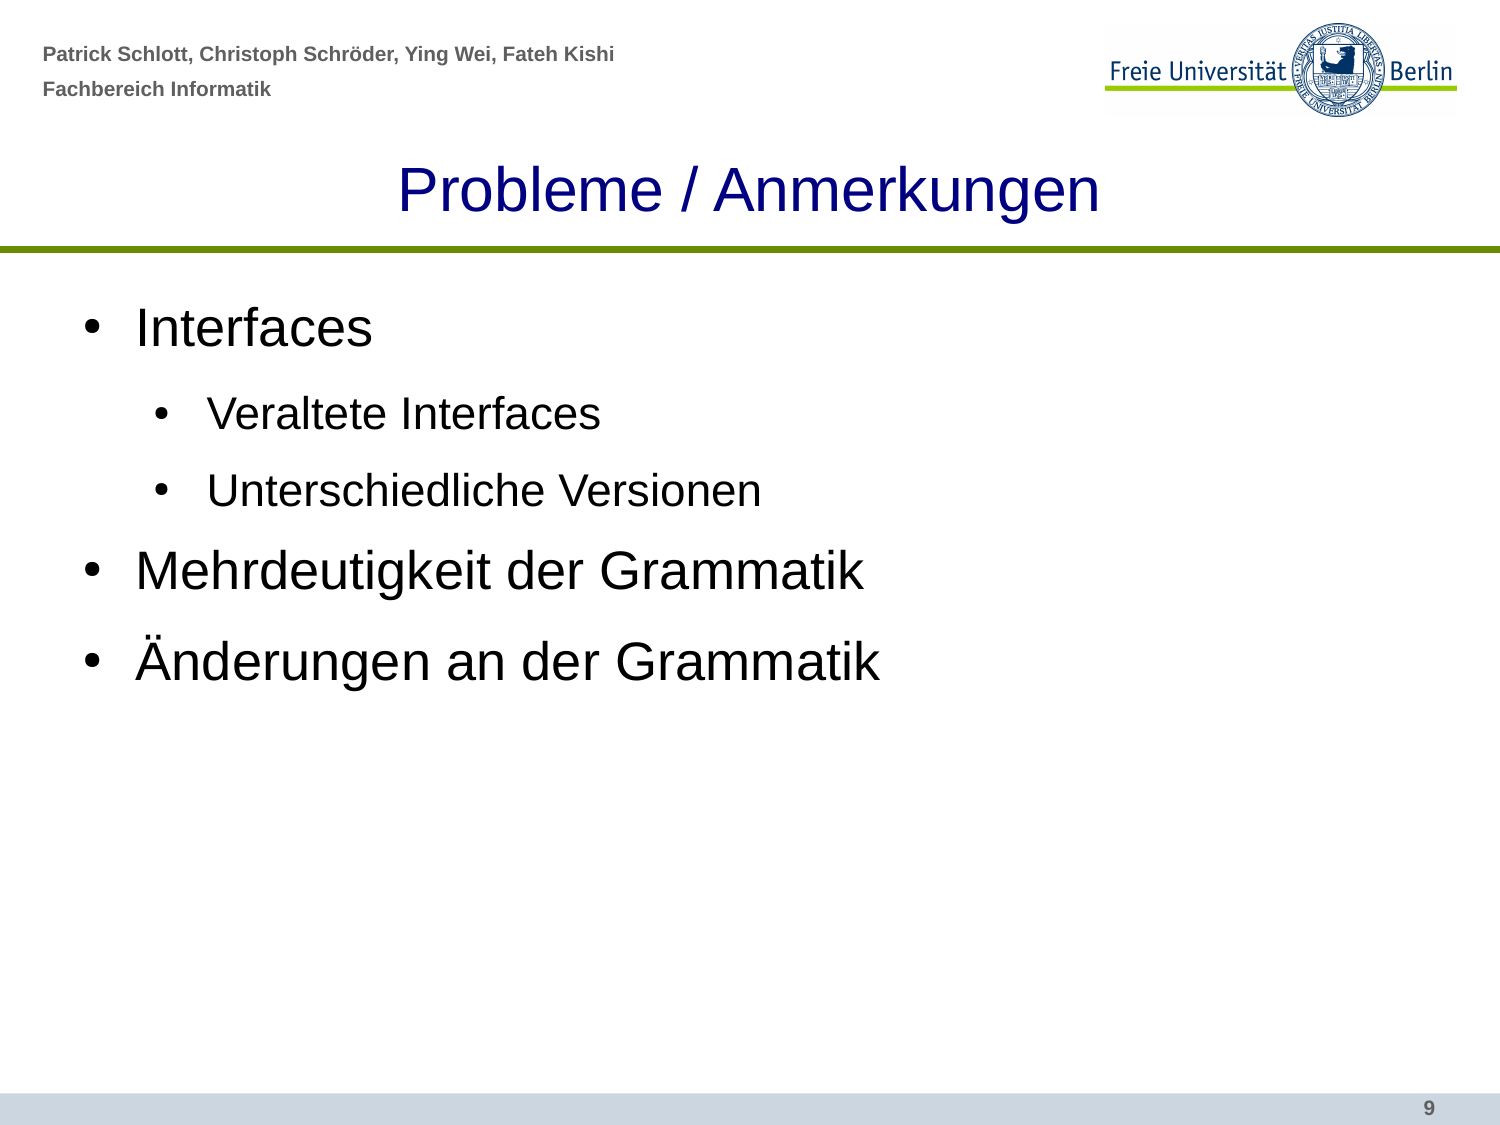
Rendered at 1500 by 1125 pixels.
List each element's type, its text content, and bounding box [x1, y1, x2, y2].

picture [1105, 23, 1457, 99]
title Probleme / Anmerkungen [41, 99, 1459, 288]
list Interfaces Veraltete Interfaces Unterschiedliche Versionen Mehrdeutigkeit der Grammatik Änderungen an der Grammatik [64, 296, 1447, 913]
